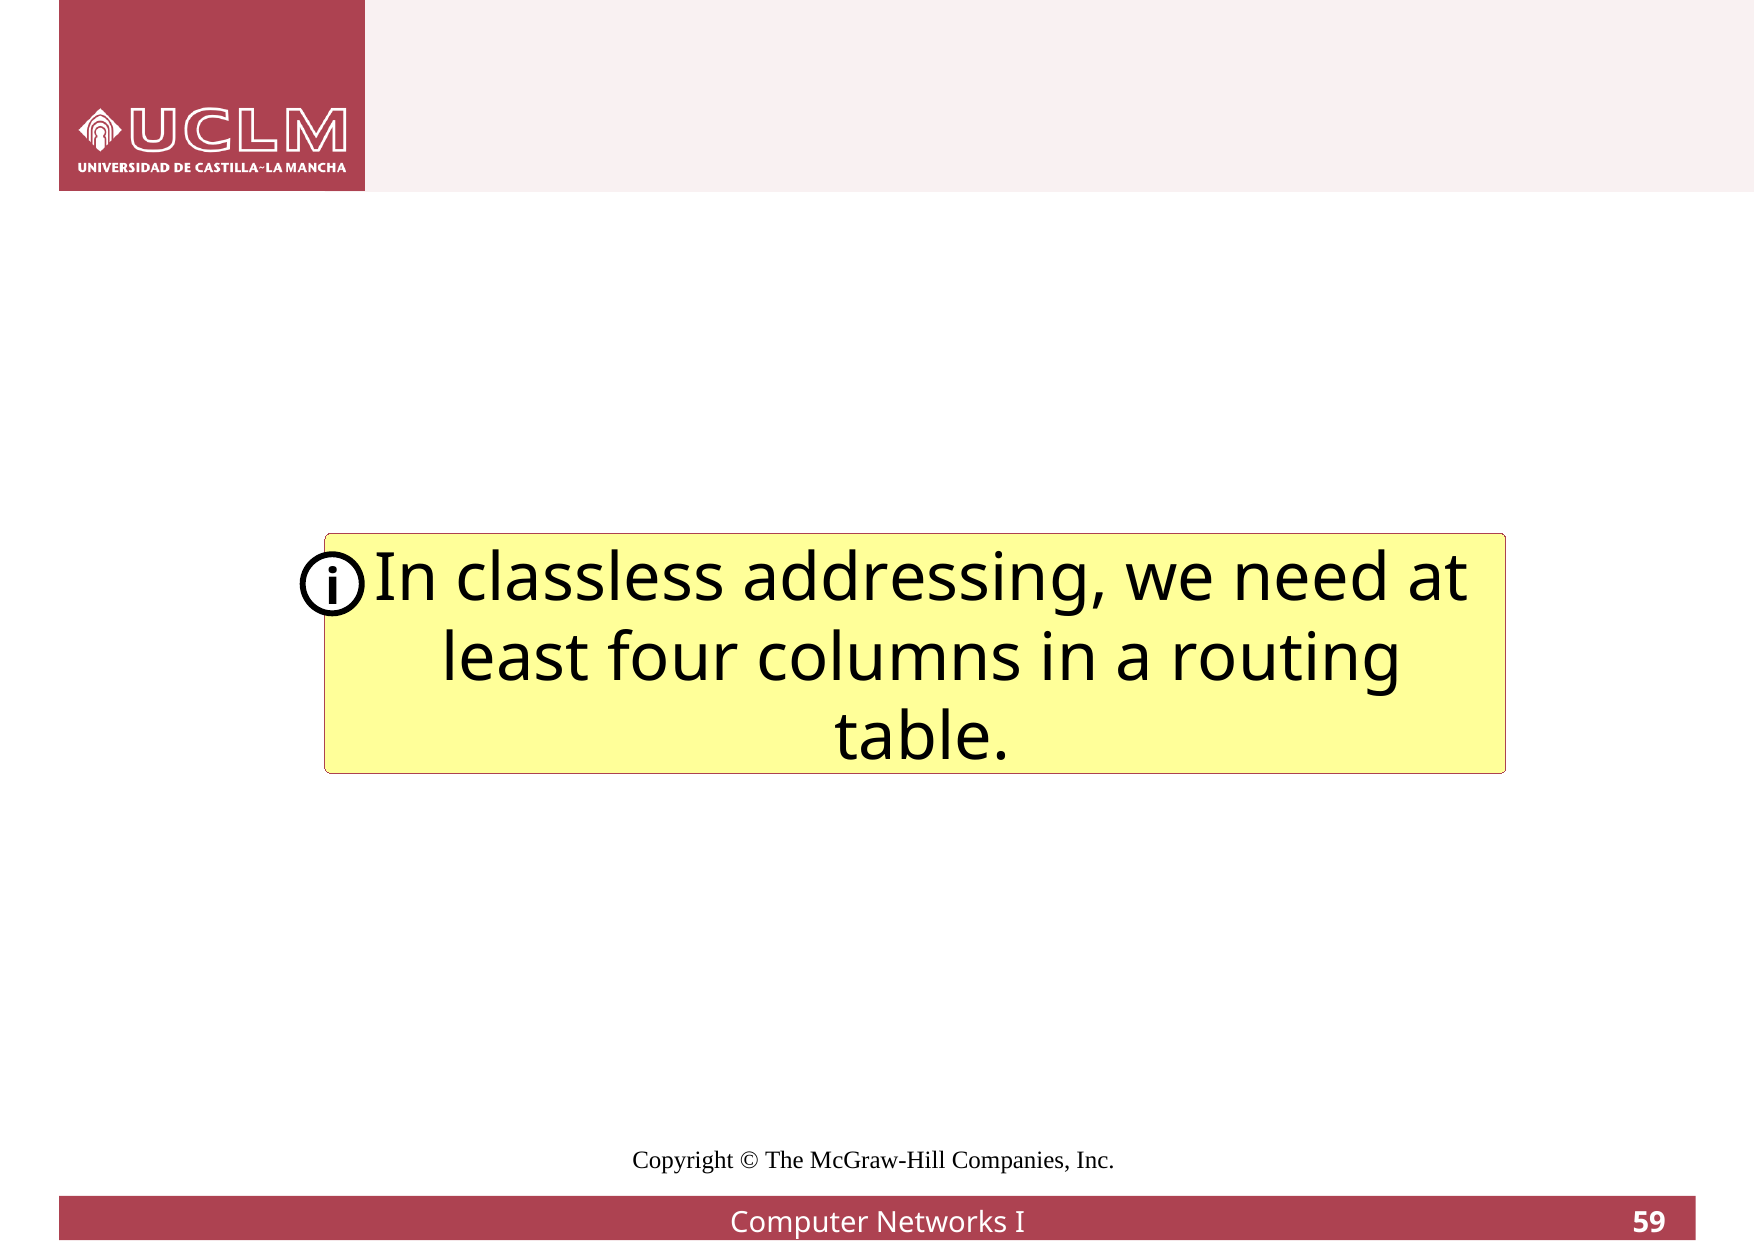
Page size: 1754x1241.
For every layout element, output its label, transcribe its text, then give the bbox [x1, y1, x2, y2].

text_box [341, 555, 362, 612]
text_box Copyright © The McGraw-Hill Companies, Inc. [478, 1136, 1276, 1182]
text_box In classless addressing, we need at least four columns in a routing table. [324, 533, 1506, 774]
text_box i [312, 547, 341, 636]
text_box [302, 562, 312, 606]
picture [59, 0, 365, 191]
